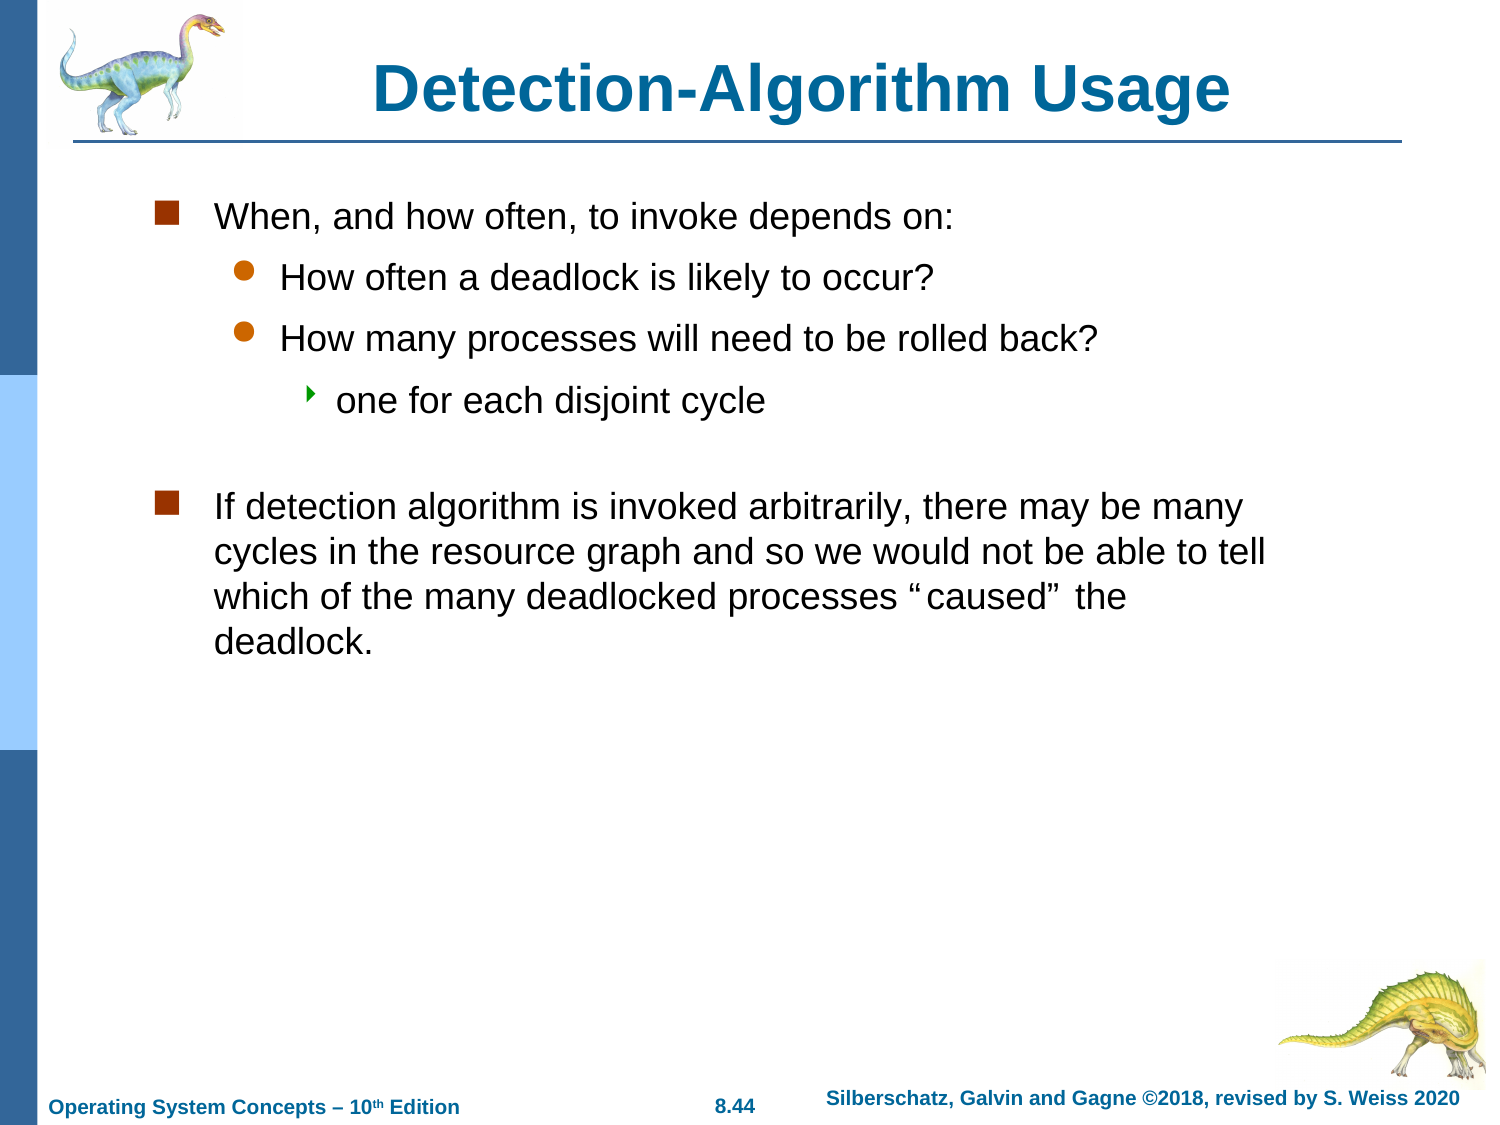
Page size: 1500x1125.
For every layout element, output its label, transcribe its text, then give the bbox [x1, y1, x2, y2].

picture [1275, 959, 1486, 1095]
title Detection-Algorithm Usage [180, 37, 1426, 133]
picture [46, 0, 243, 149]
list When, and how often, to invoke depends on: How often a deadlock is likely to occur? How many processes will need to be rolled back? one for each disjoint cycle If detection algorithm is invoked arbitrarily, there may be many cycles in the resource graph and so we would not be able to tell which of the many deadlocked processes “caused” the deadlock. [142, 184, 1309, 928]
